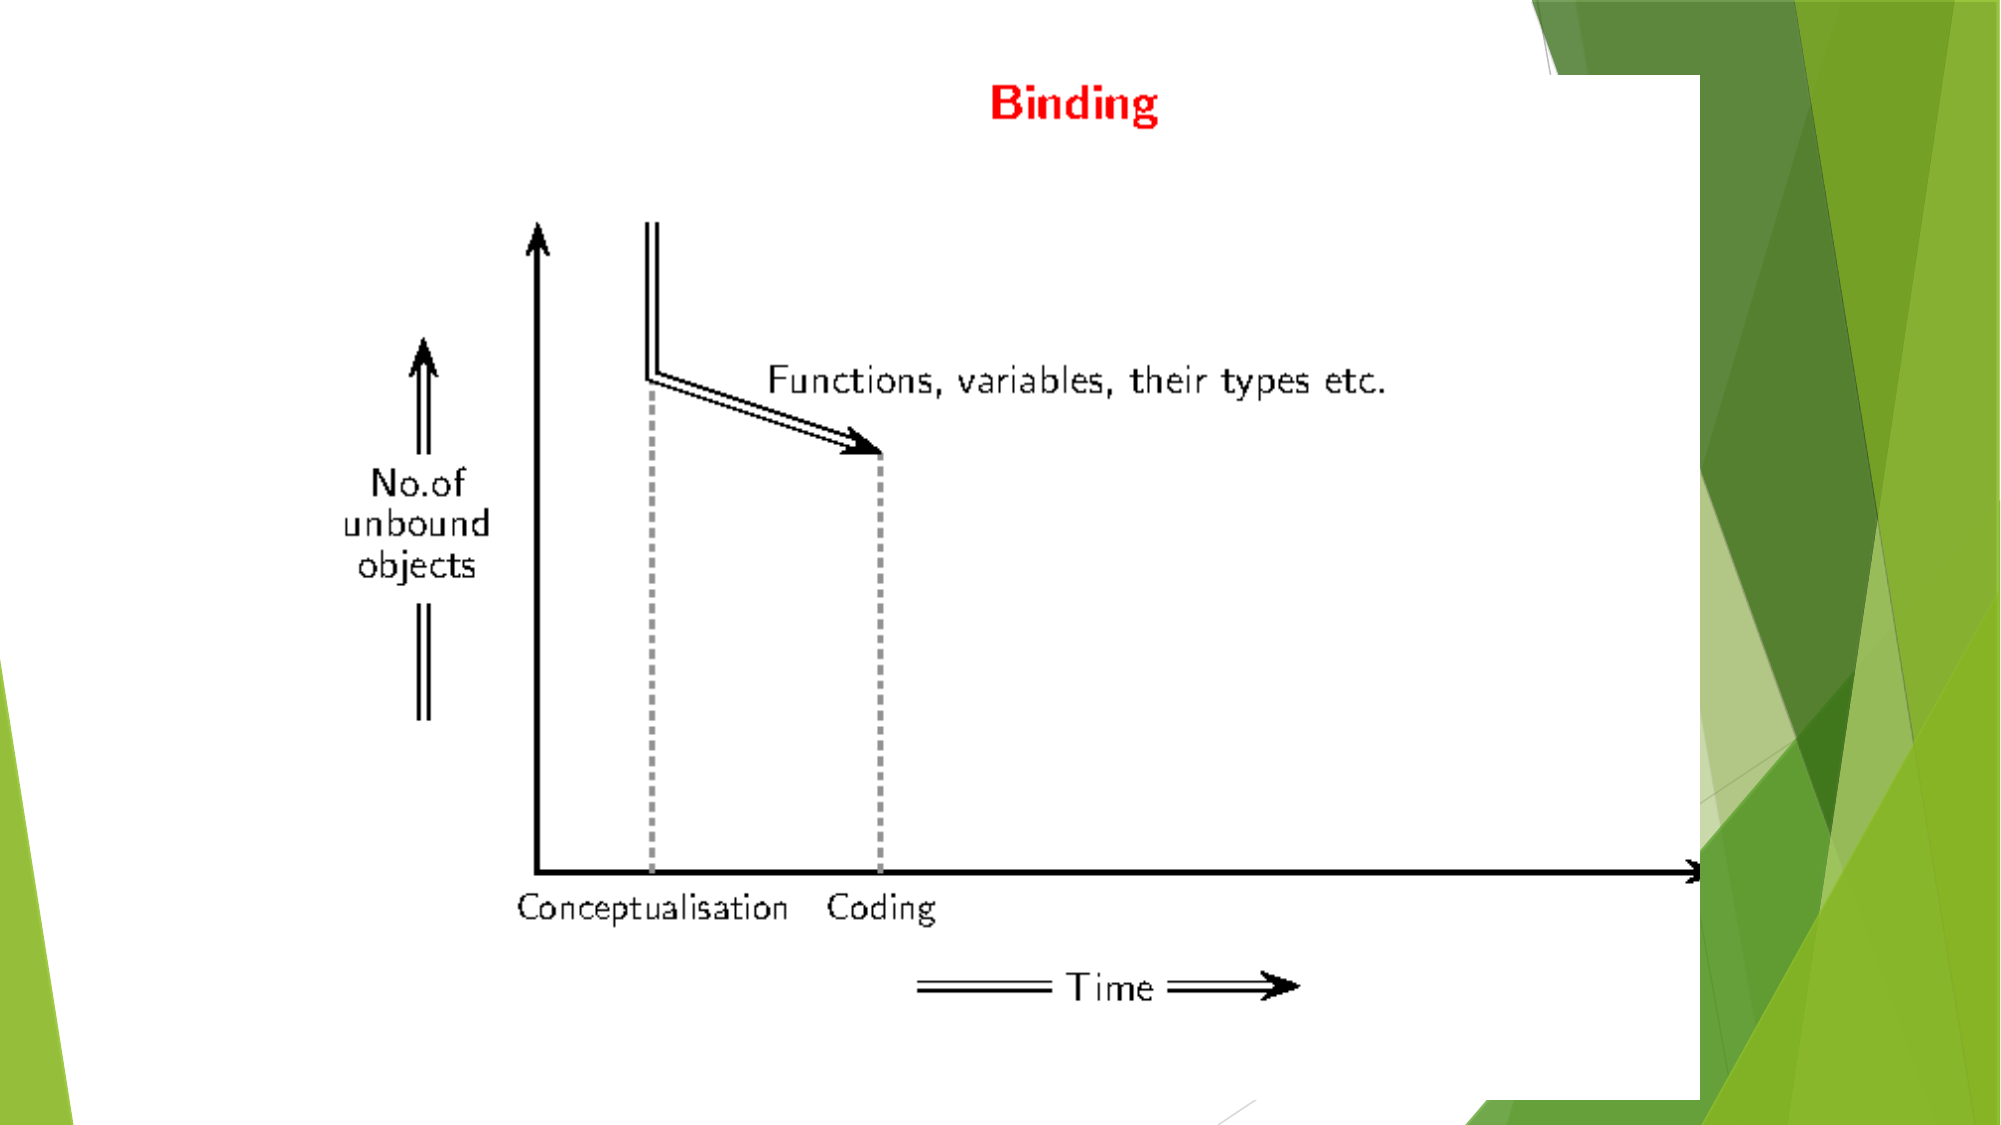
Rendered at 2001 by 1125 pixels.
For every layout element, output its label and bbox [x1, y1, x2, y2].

picture [324, 75, 1700, 1100]
